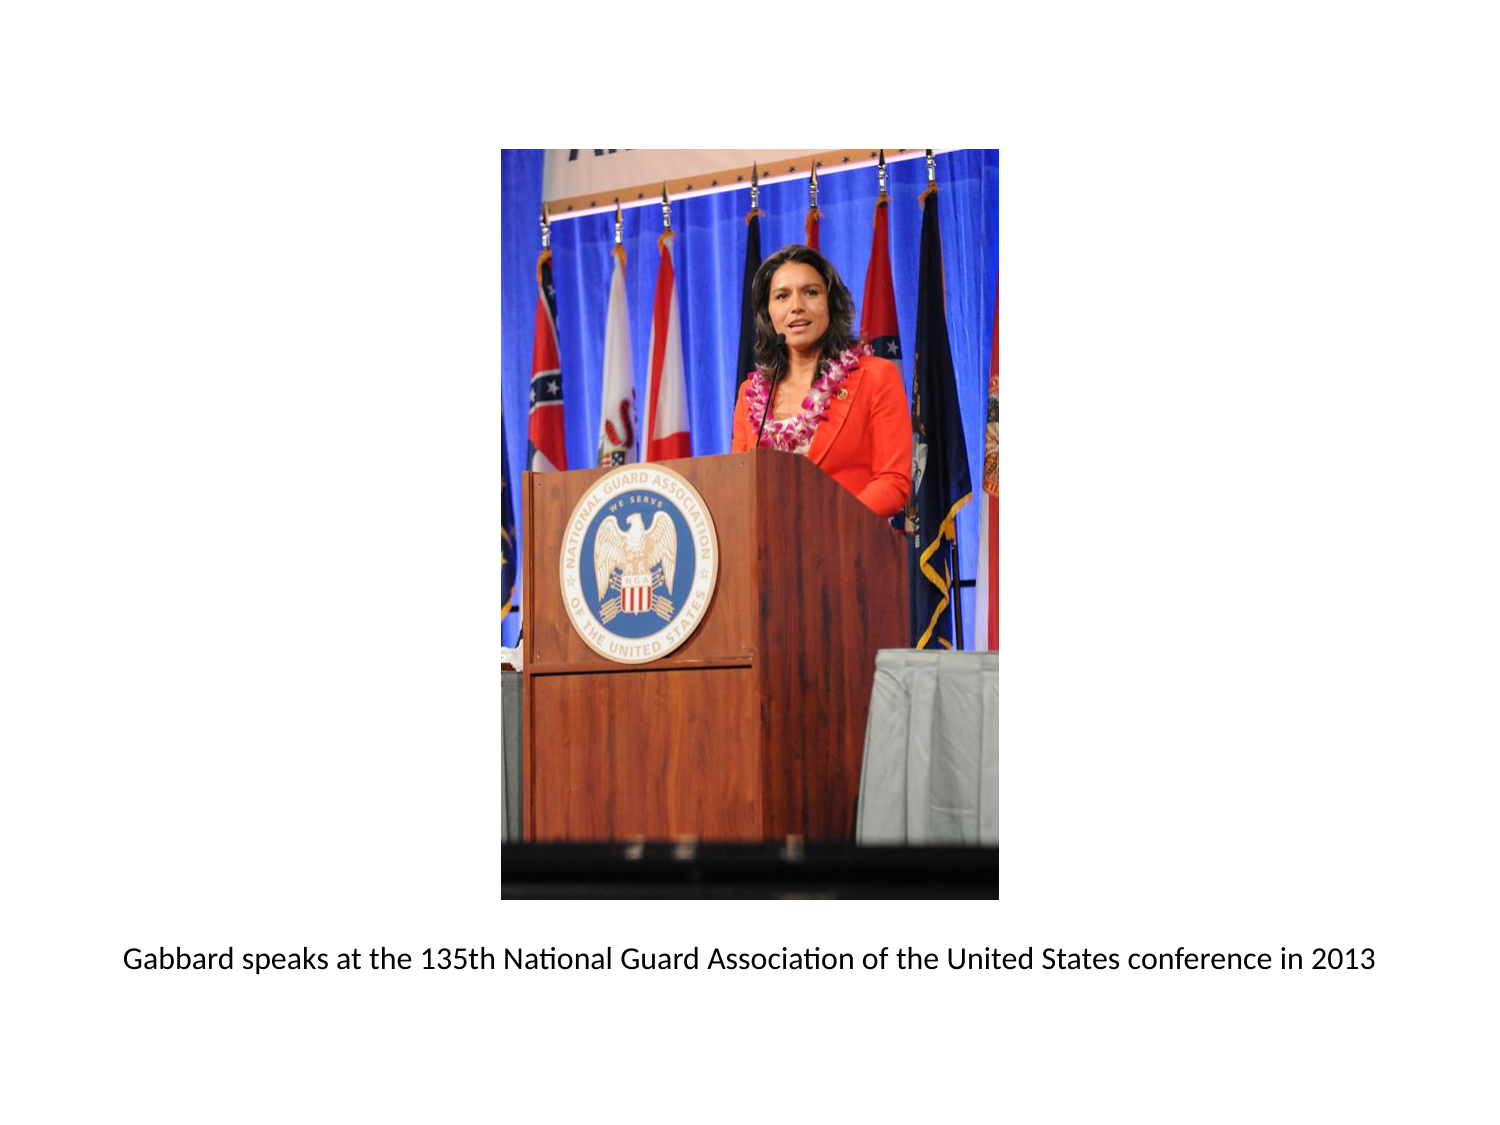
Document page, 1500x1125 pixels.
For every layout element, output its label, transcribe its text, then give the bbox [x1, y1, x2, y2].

picture [501, 149, 999, 900]
text_box Gabbard speaks at the 135th National Guard Association of the United States conference in 2013 [108, 929, 1392, 984]
